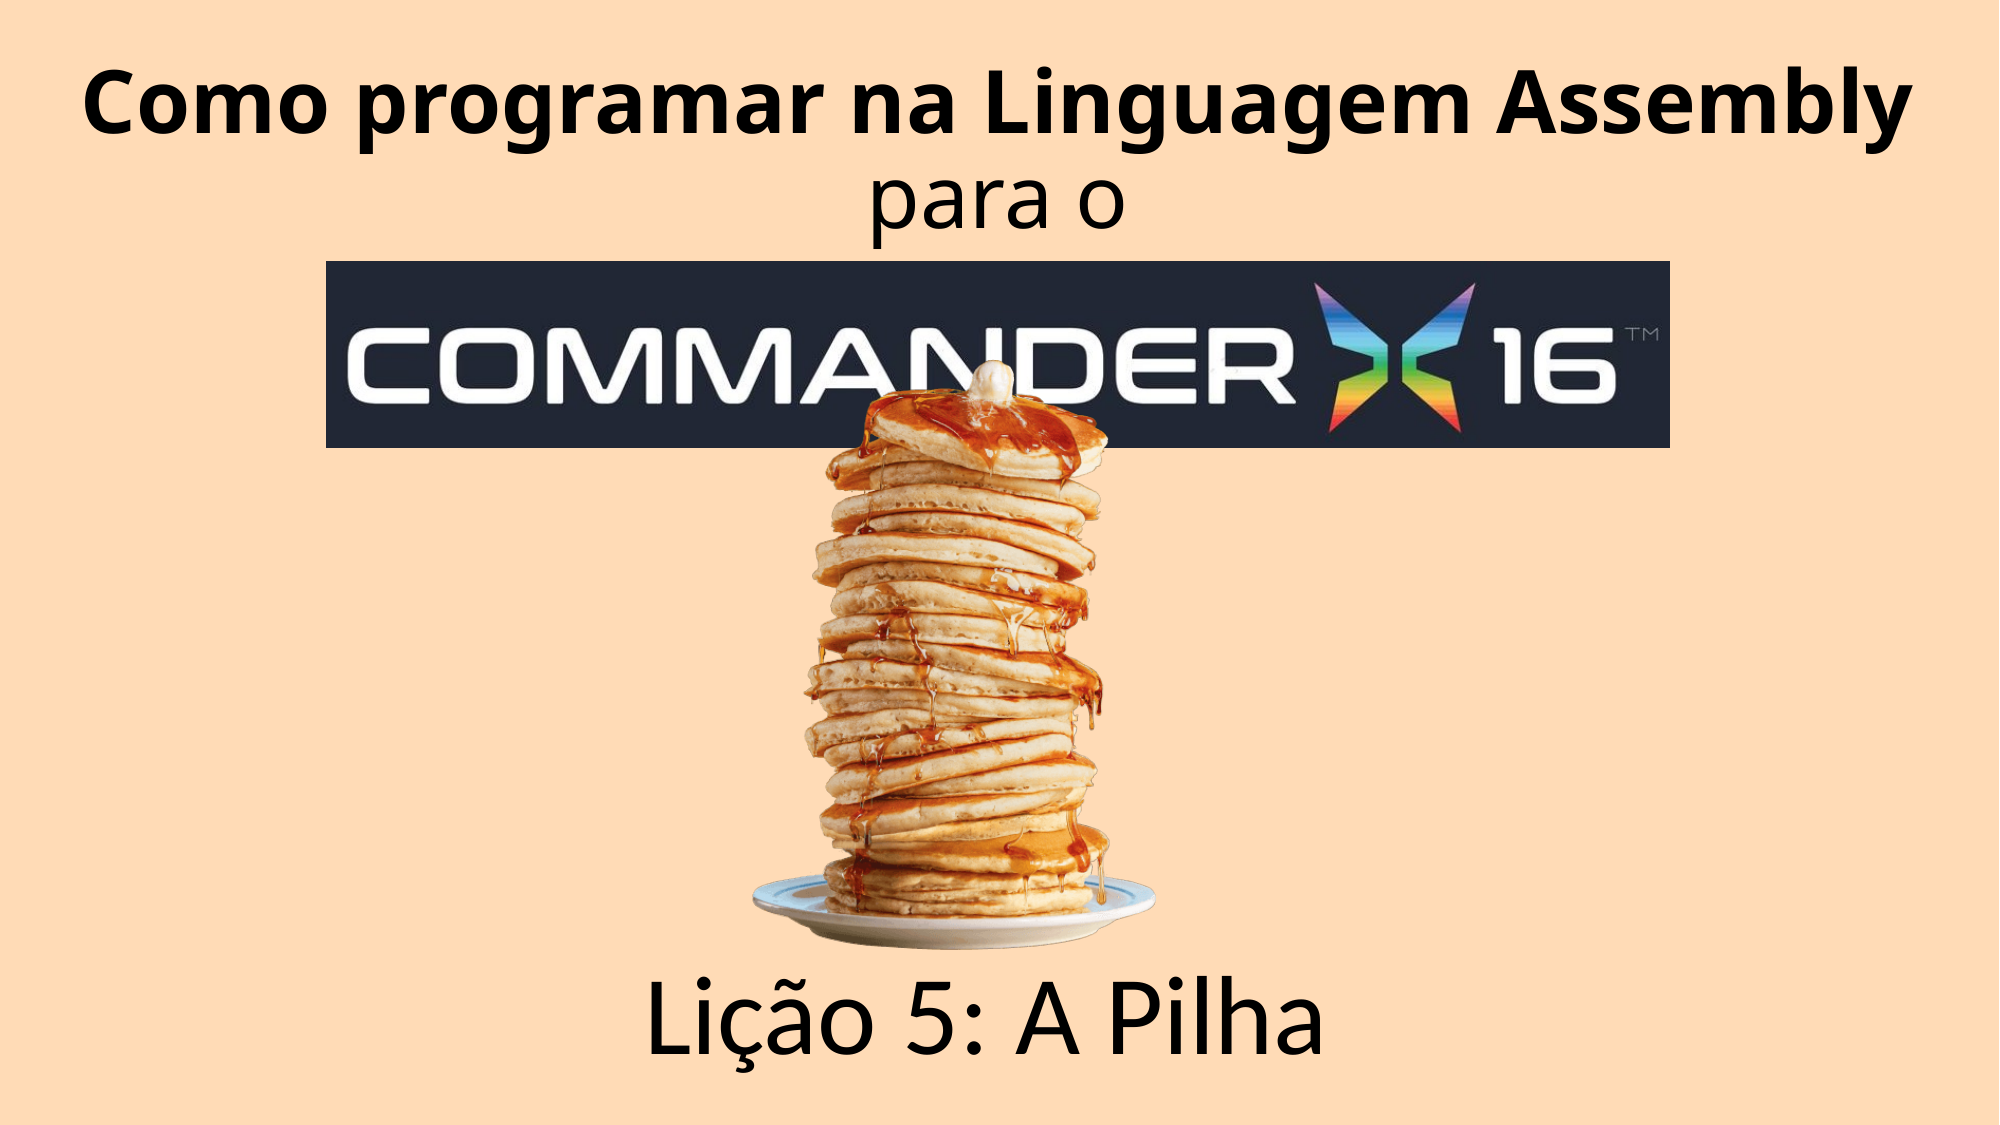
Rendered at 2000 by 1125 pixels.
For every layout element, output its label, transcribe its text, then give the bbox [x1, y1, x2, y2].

title Como programar na Linguagem Assembly para o [60, 22, 1935, 255]
subtitle Lição 5: A Pilha [48, 949, 1924, 1076]
picture [326, 261, 1670, 950]
